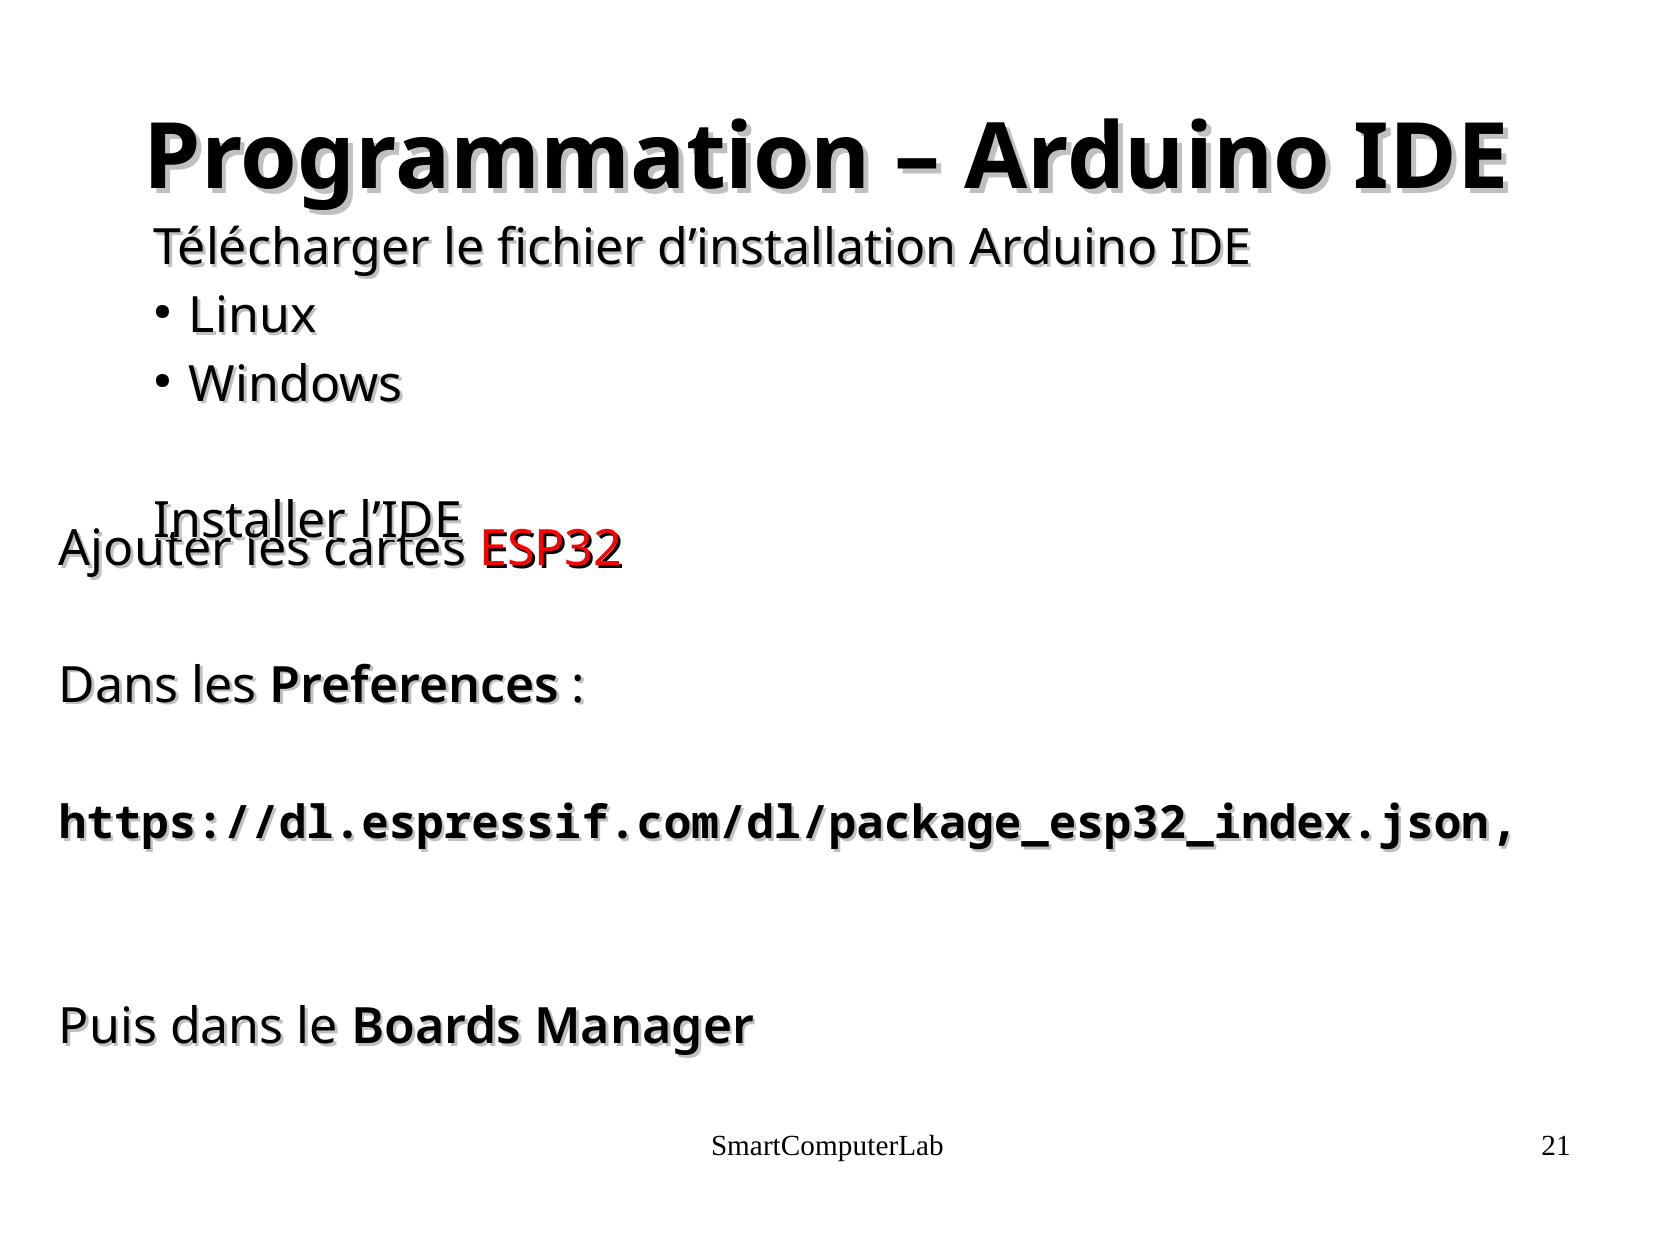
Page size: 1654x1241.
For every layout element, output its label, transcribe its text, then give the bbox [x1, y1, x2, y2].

text_box Télécharger le fichier d’installation Arduino IDE Linux Windows Installer l’IDE [153, 244, 1536, 520]
title Programmation – Arduino IDE [82, 49, 1571, 129]
subtitle [82, 129, 1571, 585]
text_box Ajouter les cartes ESP32 Dans les Preferences : https://dl.espressif.com/dl/package_esp32_index.json, Puis dans le Boards Manager [59, 585, 1595, 986]
